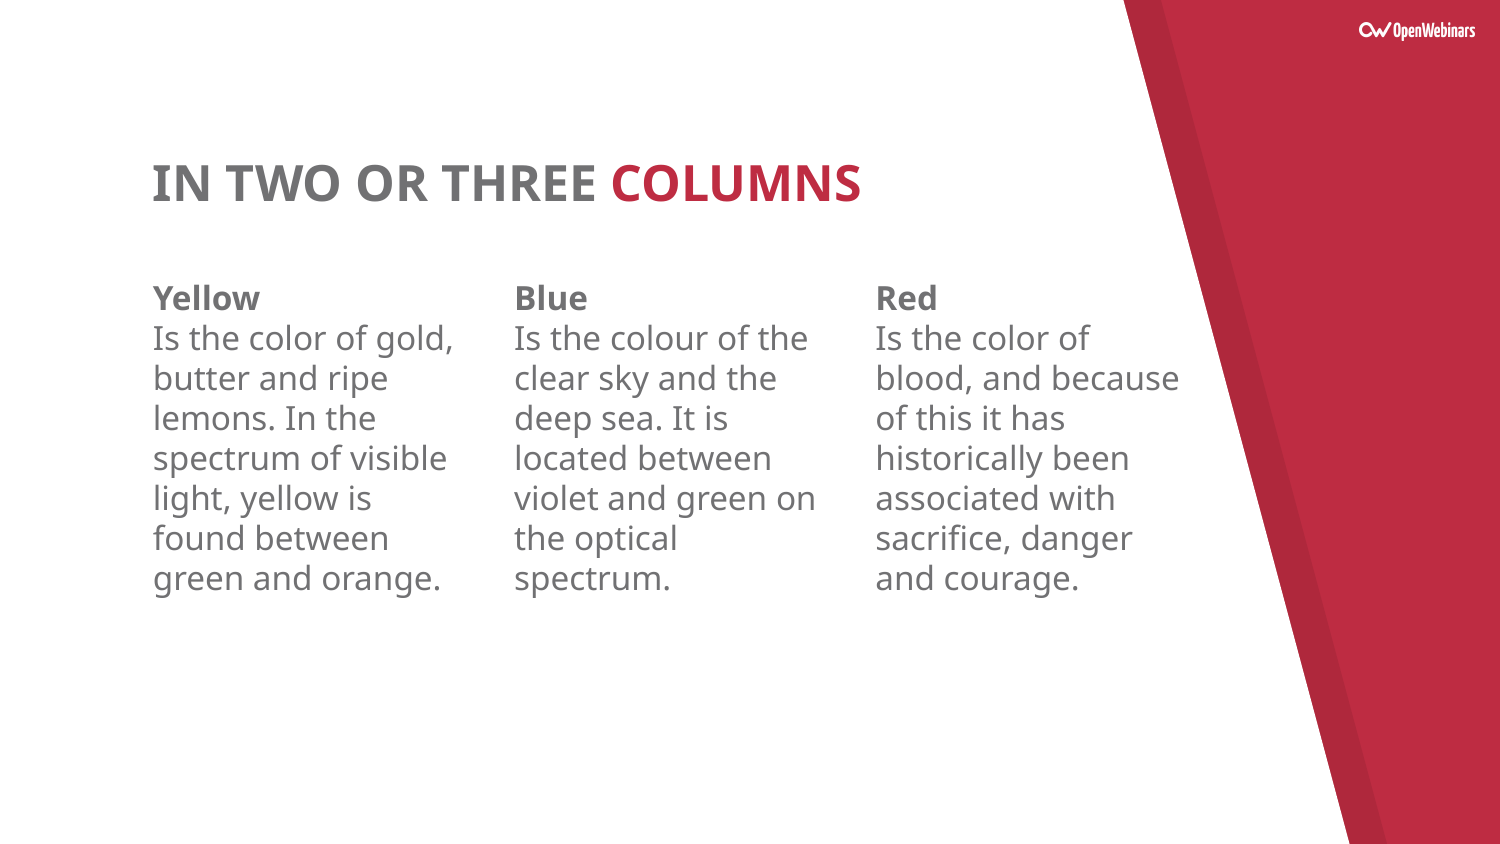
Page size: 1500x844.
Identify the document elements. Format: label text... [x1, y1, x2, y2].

list Blue Is the colour of the clear sky and the deep sea. It is located between violet and green on the optical spectrum. [499, 262, 843, 658]
list Red Is the color of blood, and because of this it has historically been associated with sacrifice, danger and courage. [860, 262, 1205, 658]
picture [1359, 22, 1475, 41]
title IN TWO OR THREE COLUMNS [137, 159, 926, 227]
list Yellow Is the color of gold, butter and ripe lemons. In the spectrum of visible light, yellow is found between green and orange. [137, 262, 482, 658]
